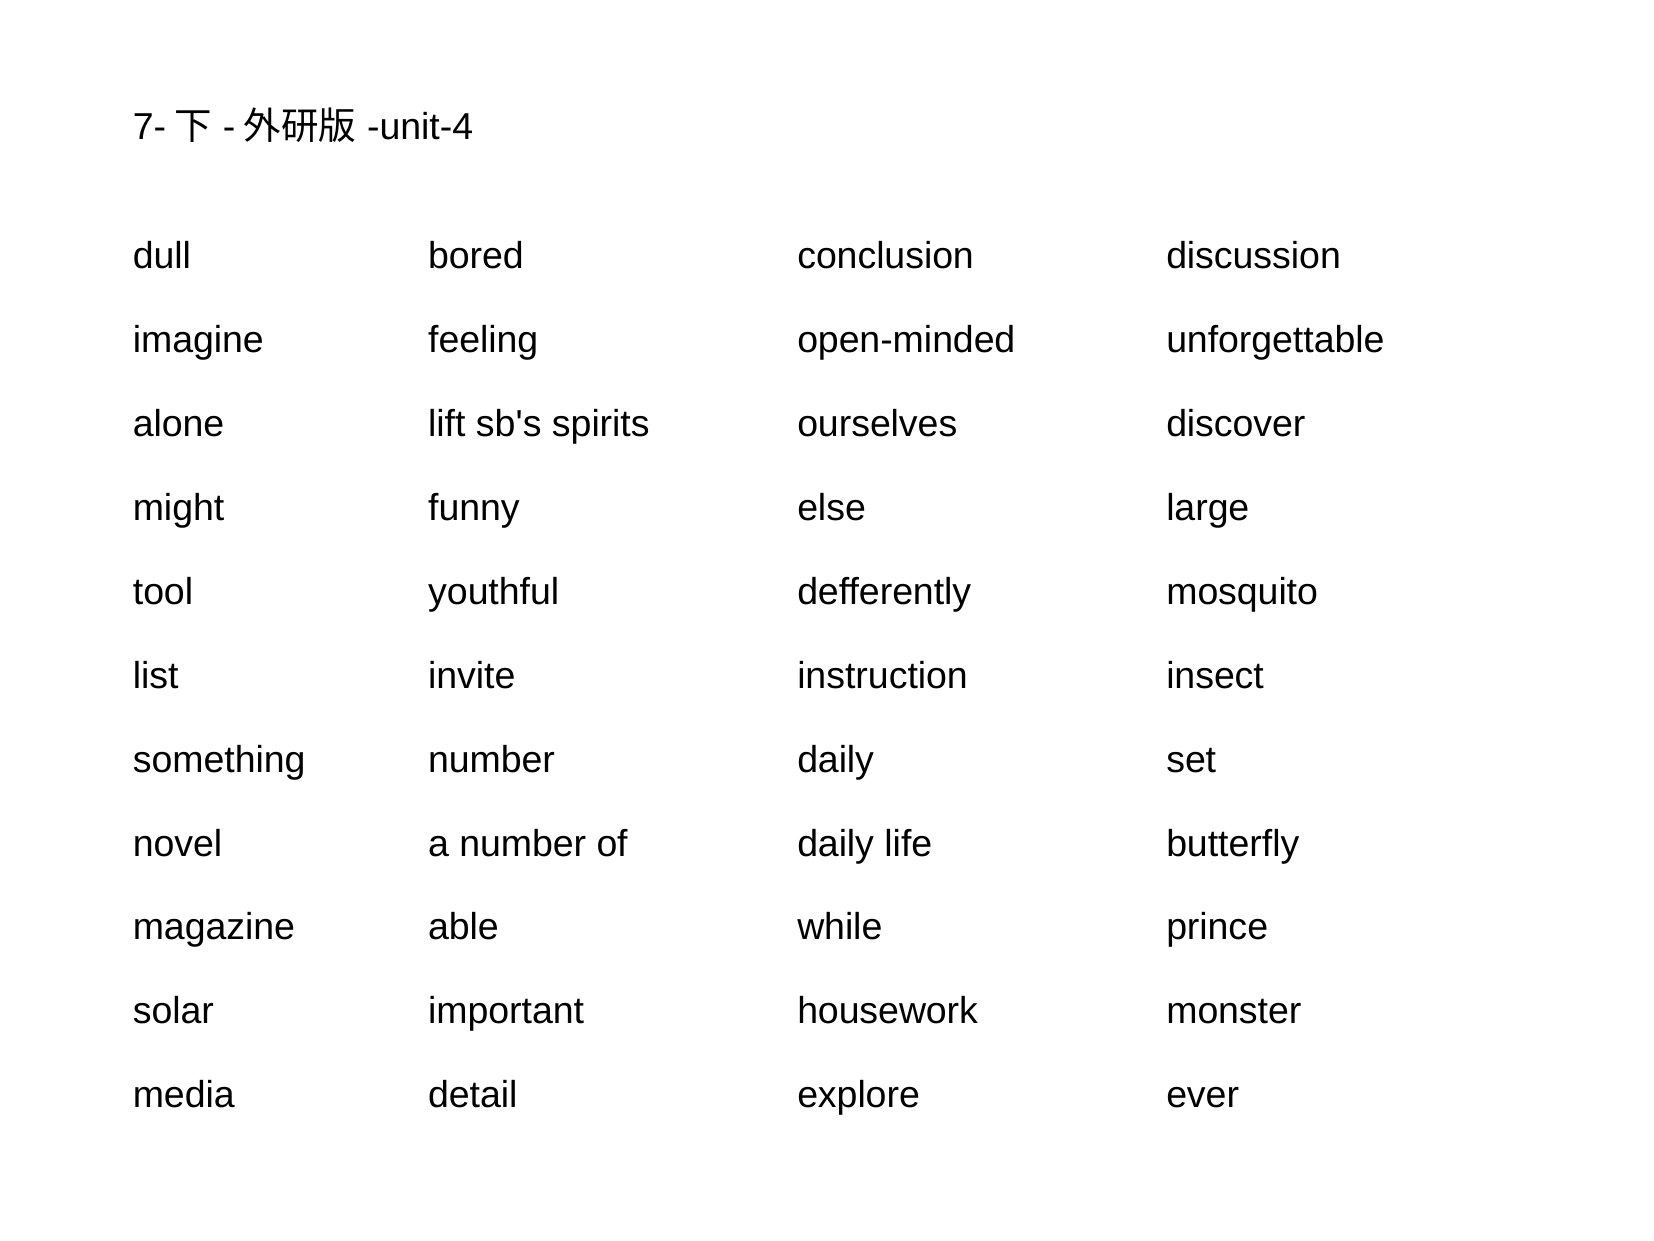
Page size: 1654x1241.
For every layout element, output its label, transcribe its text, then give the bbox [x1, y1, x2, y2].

text_box 7-下-外研版-unit-4 dull bored conclusion discussion imagine feeling open-minded unforgettable alone lift sb's spirits ourselves discover might funny else large tool youthful defferently mosquito list invite instruction insect something number daily set novel a number of daily life butterfly magazine able while prince solar important housework monster media detail explore ever [118, 88, 1506, 1123]
